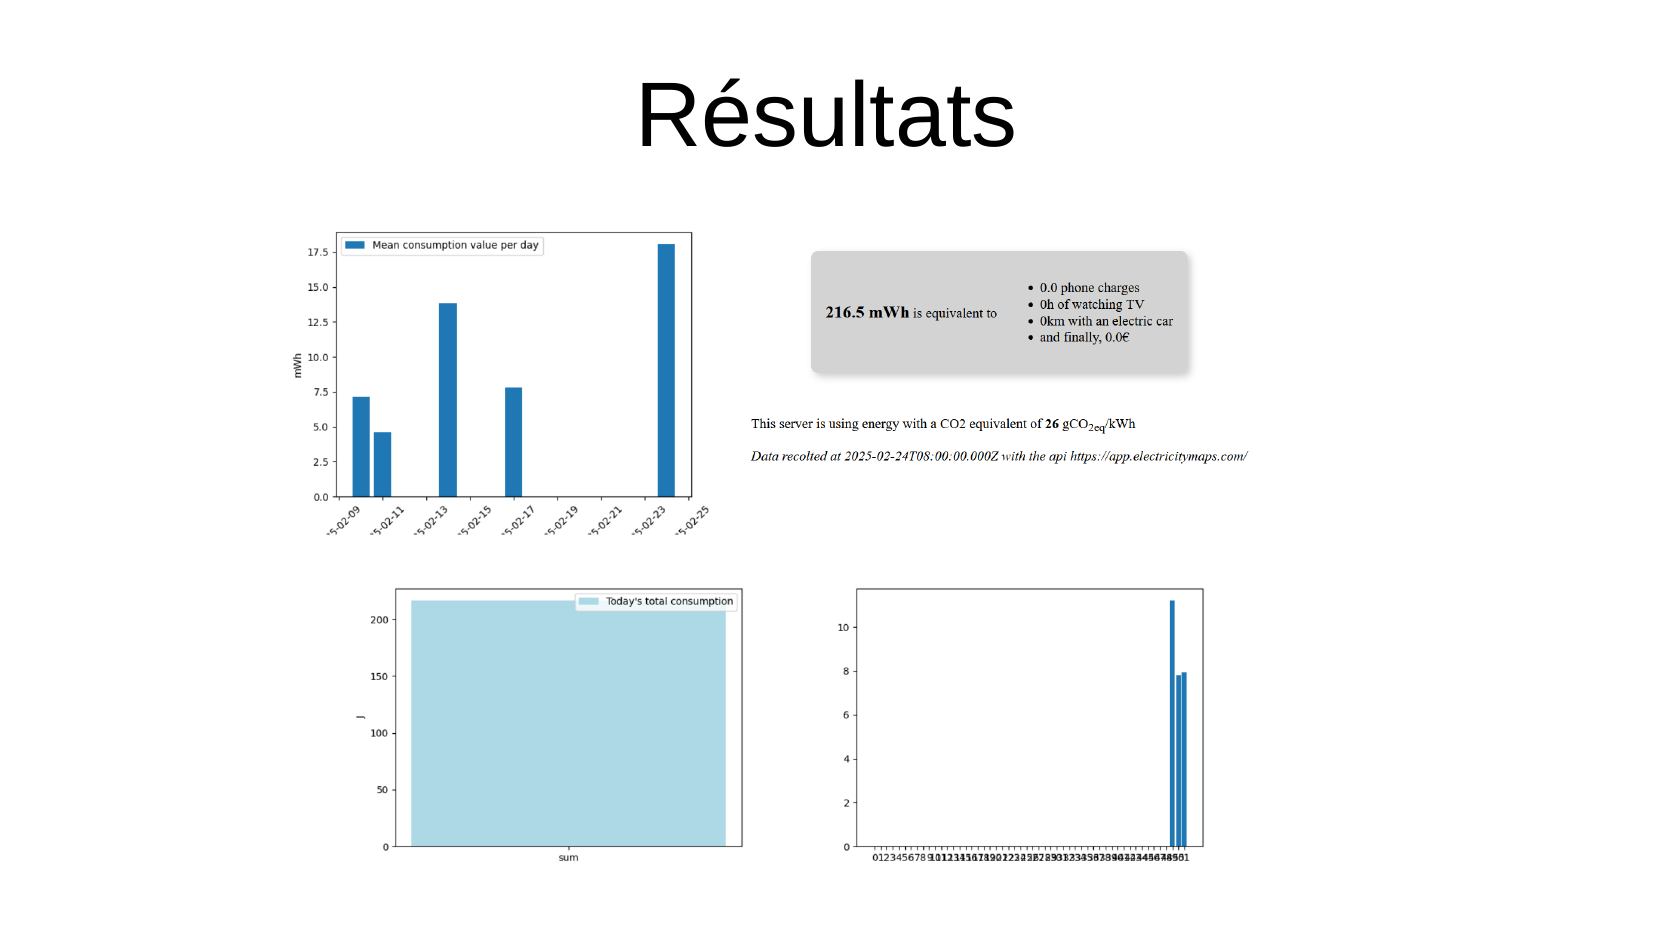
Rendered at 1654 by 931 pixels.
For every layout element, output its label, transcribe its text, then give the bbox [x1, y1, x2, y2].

title Résultats [82, 37, 1571, 193]
picture [236, 192, 1289, 886]
